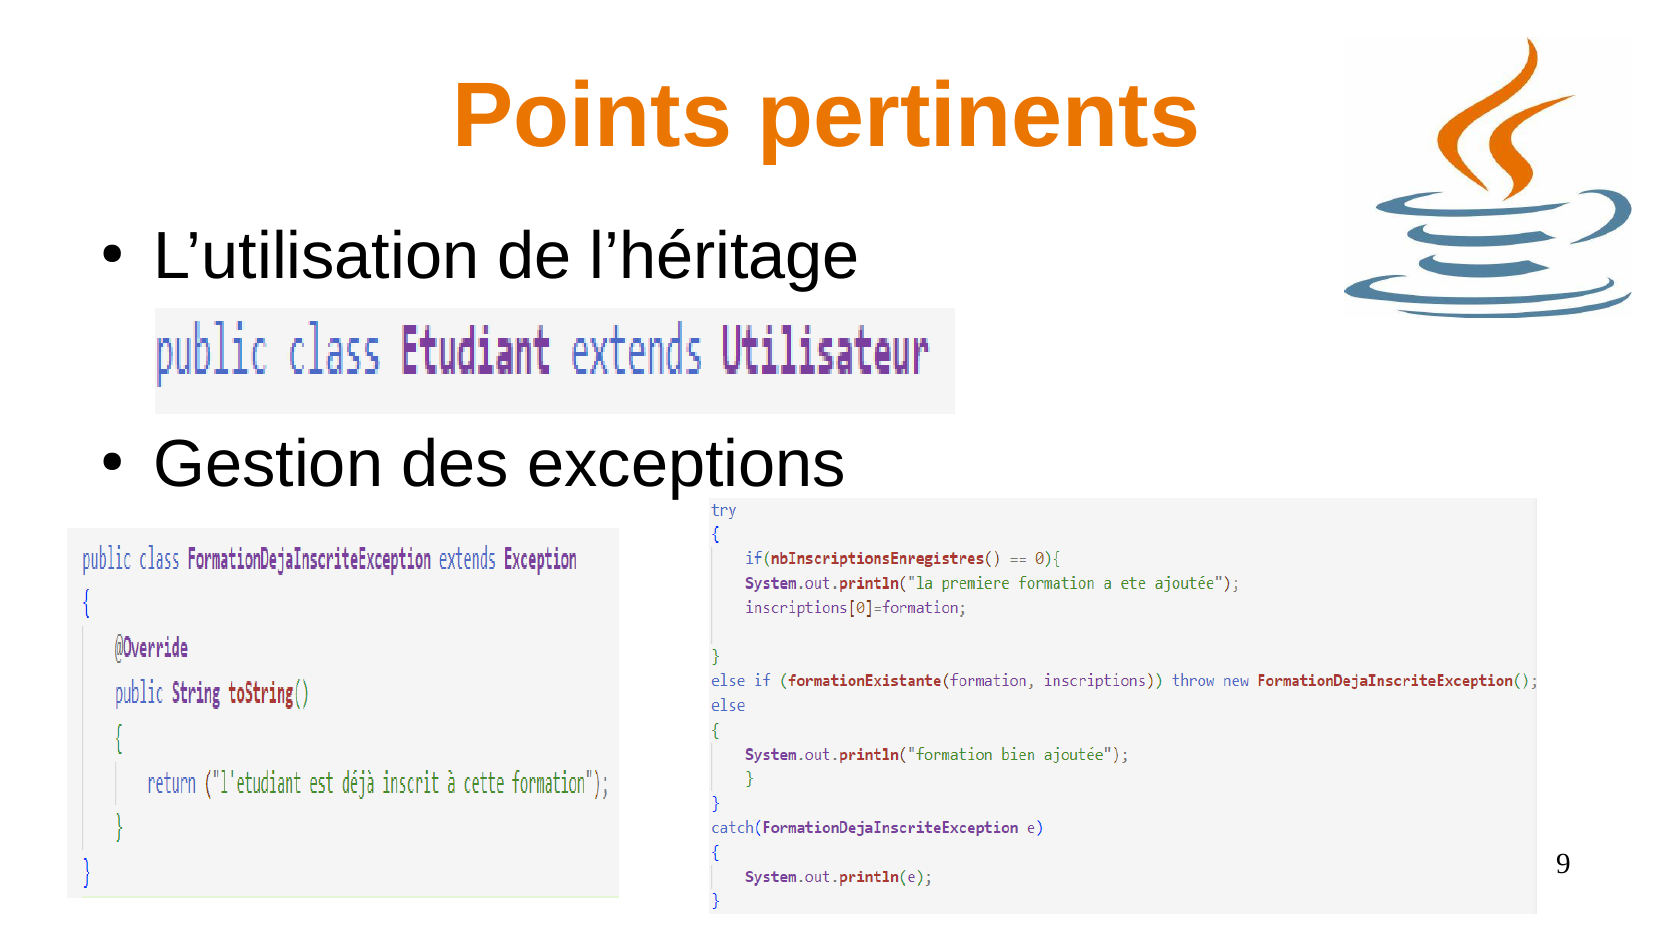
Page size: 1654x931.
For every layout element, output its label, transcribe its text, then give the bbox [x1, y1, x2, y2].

picture [155, 308, 955, 414]
list L’utilisation de l’héritage Gestion des exceptions [82, 217, 1571, 758]
picture [709, 498, 1537, 914]
title Points pertinents [82, 37, 1344, 193]
picture [1344, 37, 1632, 318]
picture [67, 528, 619, 899]
